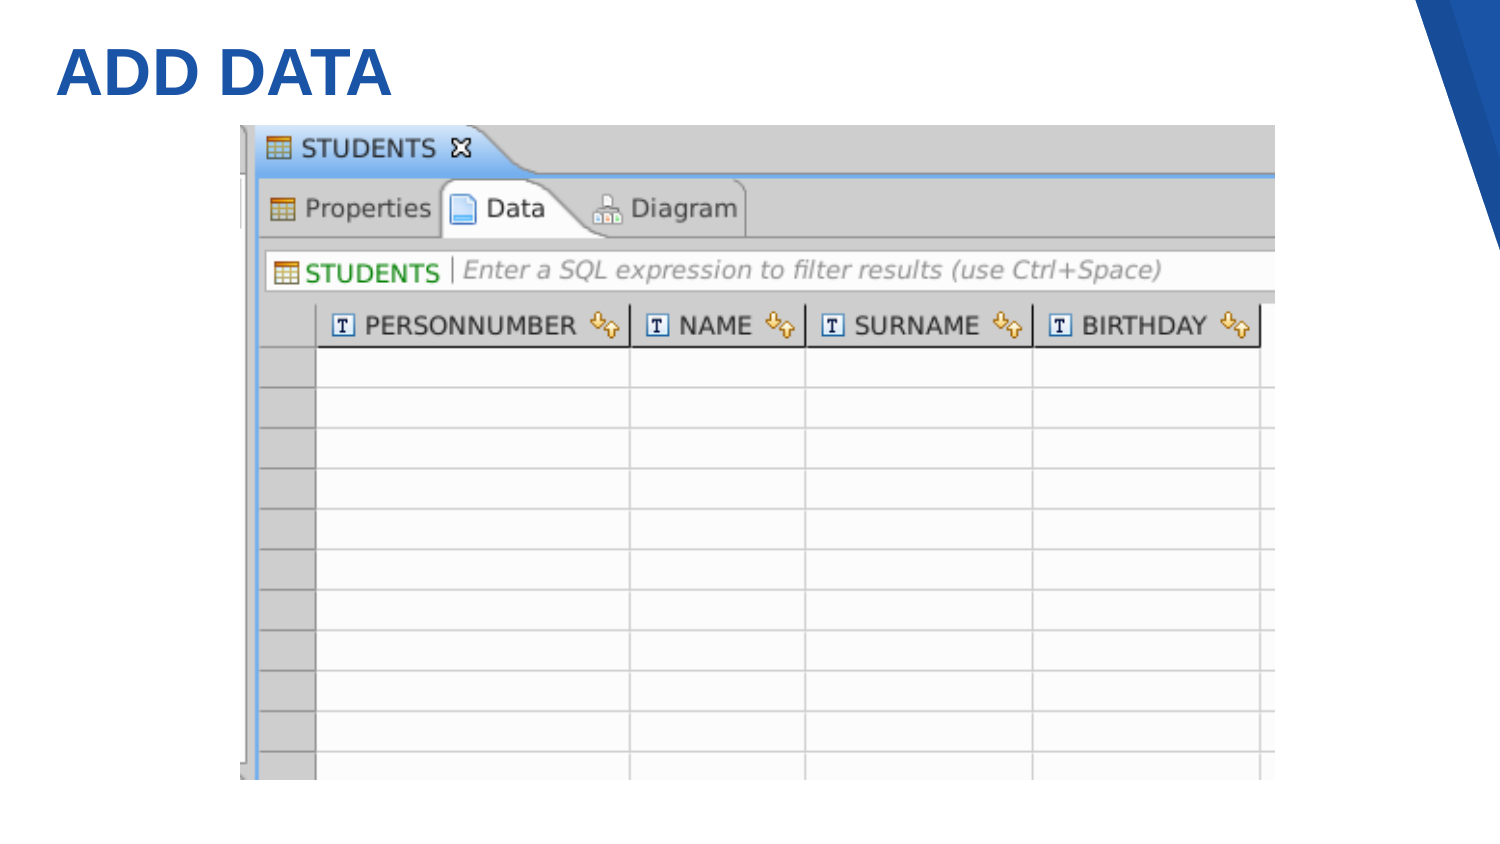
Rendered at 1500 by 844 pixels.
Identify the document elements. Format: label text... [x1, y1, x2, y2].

picture [240, 125, 1275, 781]
title ADD DATA [40, 56, 1231, 124]
